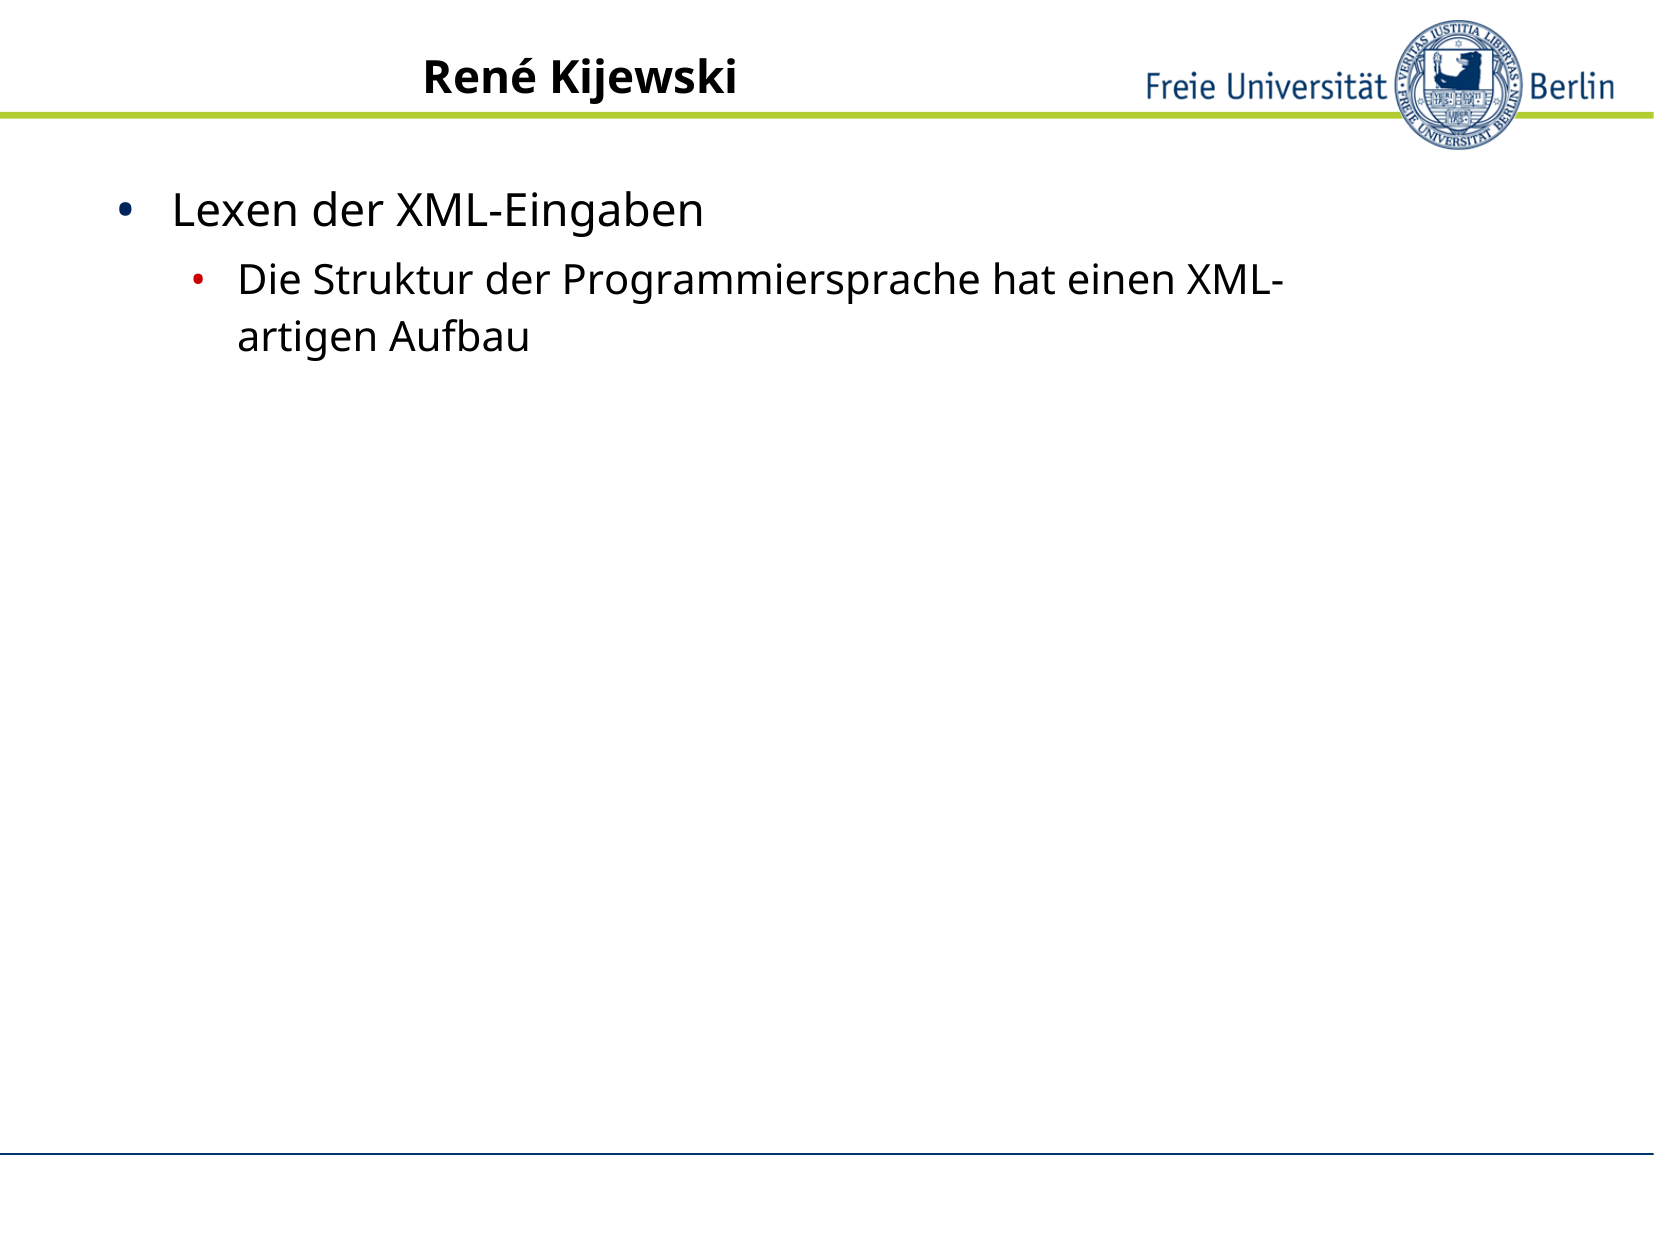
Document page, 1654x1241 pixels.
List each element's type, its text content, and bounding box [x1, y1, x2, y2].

title René Kijewski [422, 0, 1654, 152]
list Lexen der XML-Eingaben Die Struktur der Programmiersprache hat einen XML-artigen Aufbau [115, 177, 1418, 680]
